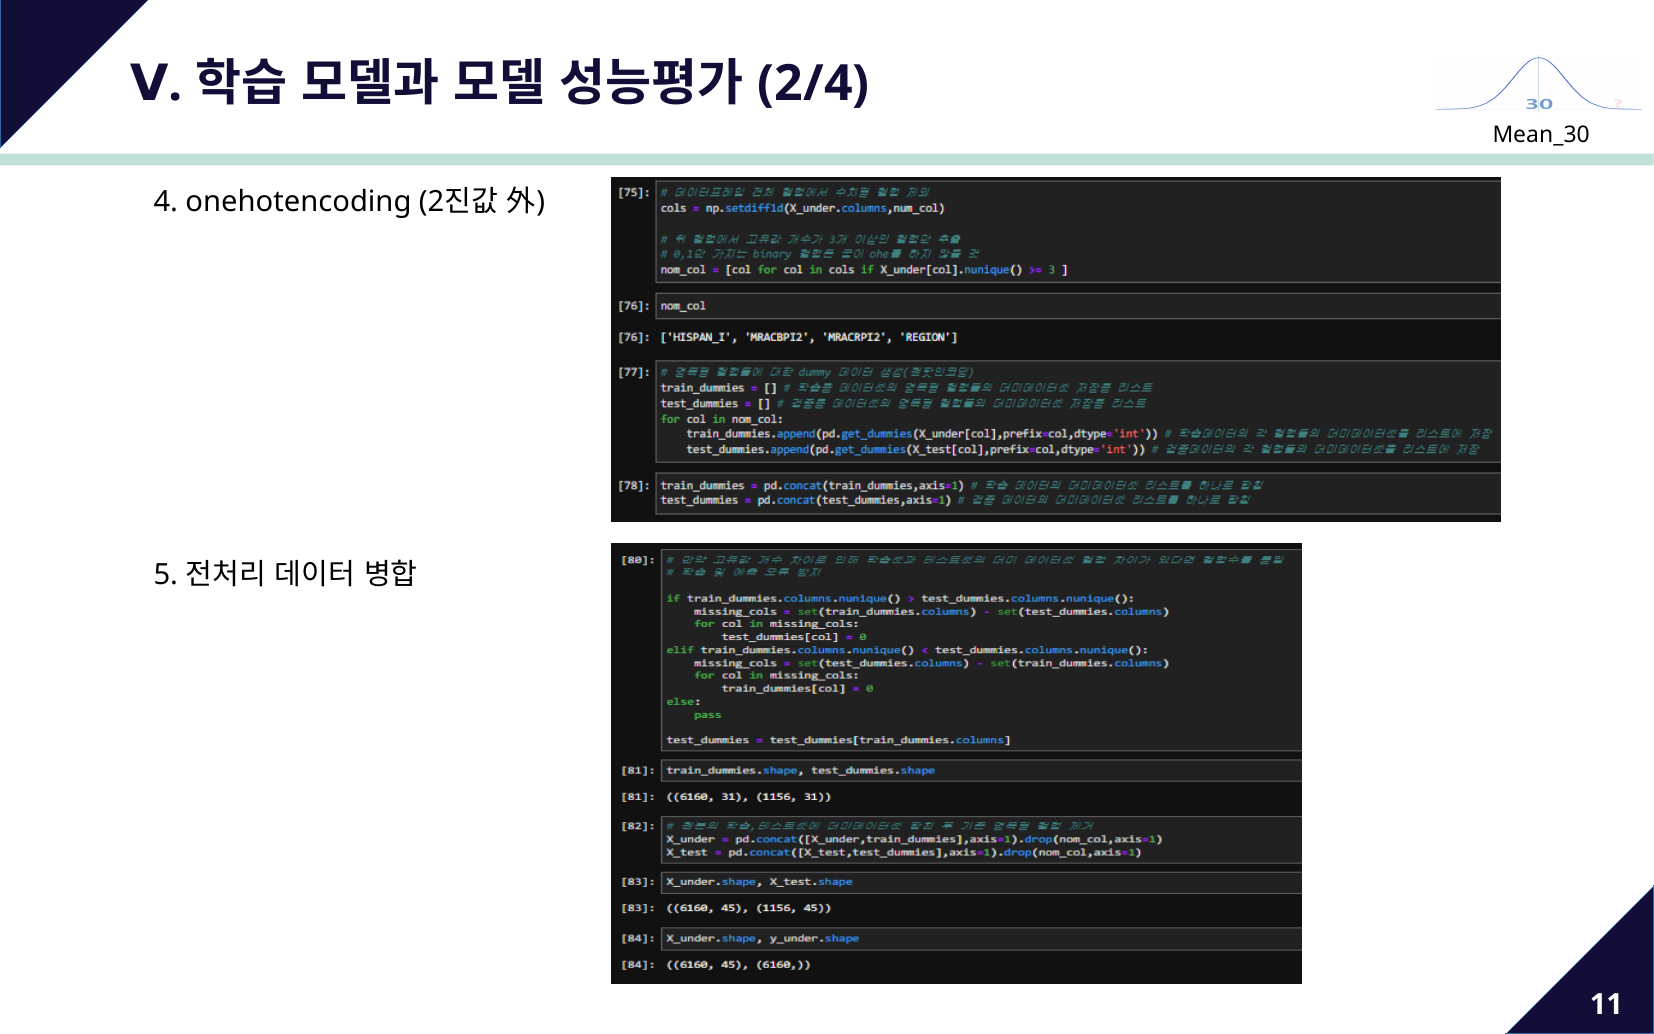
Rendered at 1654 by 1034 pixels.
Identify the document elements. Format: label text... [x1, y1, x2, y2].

picture [611, 543, 1302, 984]
text_box <숫자> [1556, 981, 1654, 1025]
title Ⅴ. 학습 모델과 모델 성능평가 (2/4) [129, 41, 1619, 148]
picture [1434, 55, 1642, 113]
picture [611, 177, 1501, 522]
list 4. onehotencoding (2진값 外) 5. 전처리 데이터 병합 [82, 177, 1571, 975]
text_box Mean_30 [1446, 118, 1636, 148]
